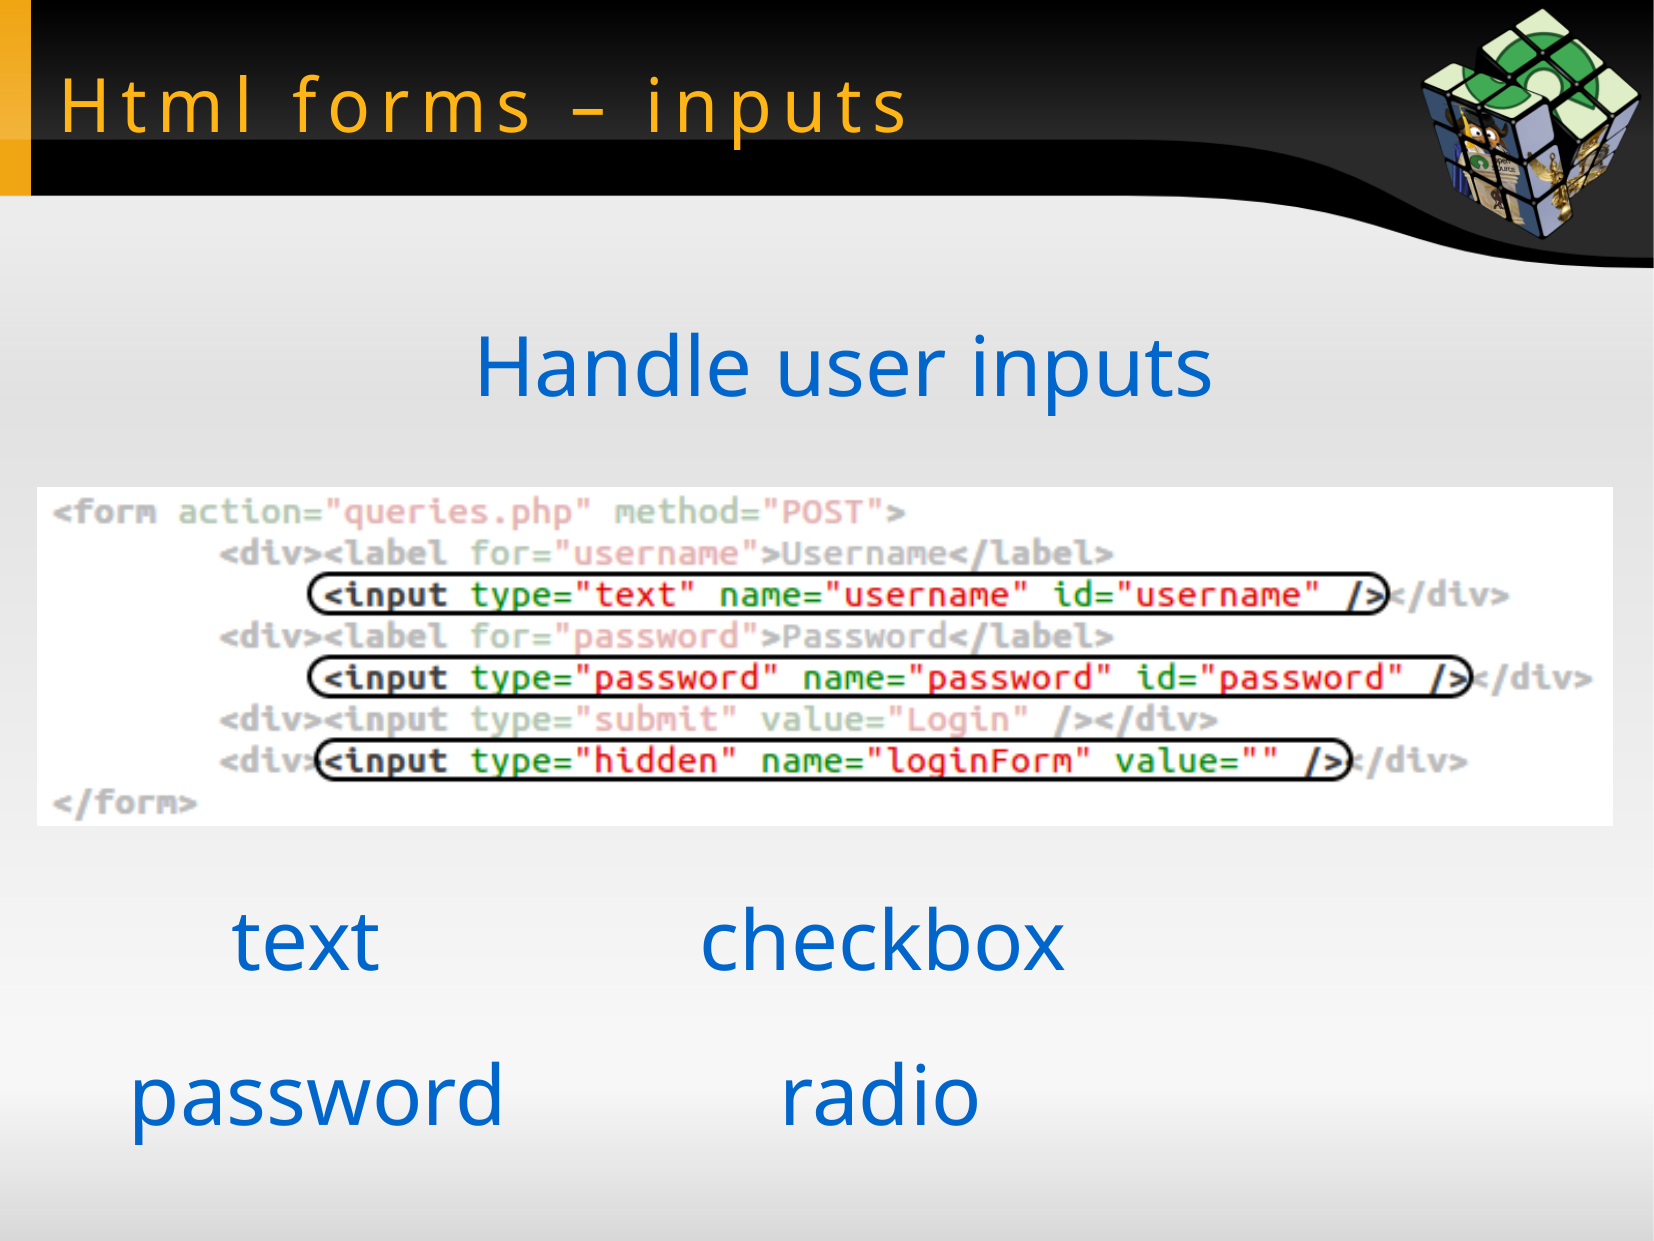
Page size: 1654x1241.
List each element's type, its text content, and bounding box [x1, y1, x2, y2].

text_box checkbox [685, 874, 1069, 983]
picture [0, 0, 1654, 1241]
text_box password [114, 1028, 505, 1137]
text_box text [217, 874, 403, 983]
text_box radio [764, 1028, 990, 1137]
text_box Handle user inputs [458, 300, 1195, 409]
title Html forms – inputs [59, 29, 1270, 178]
